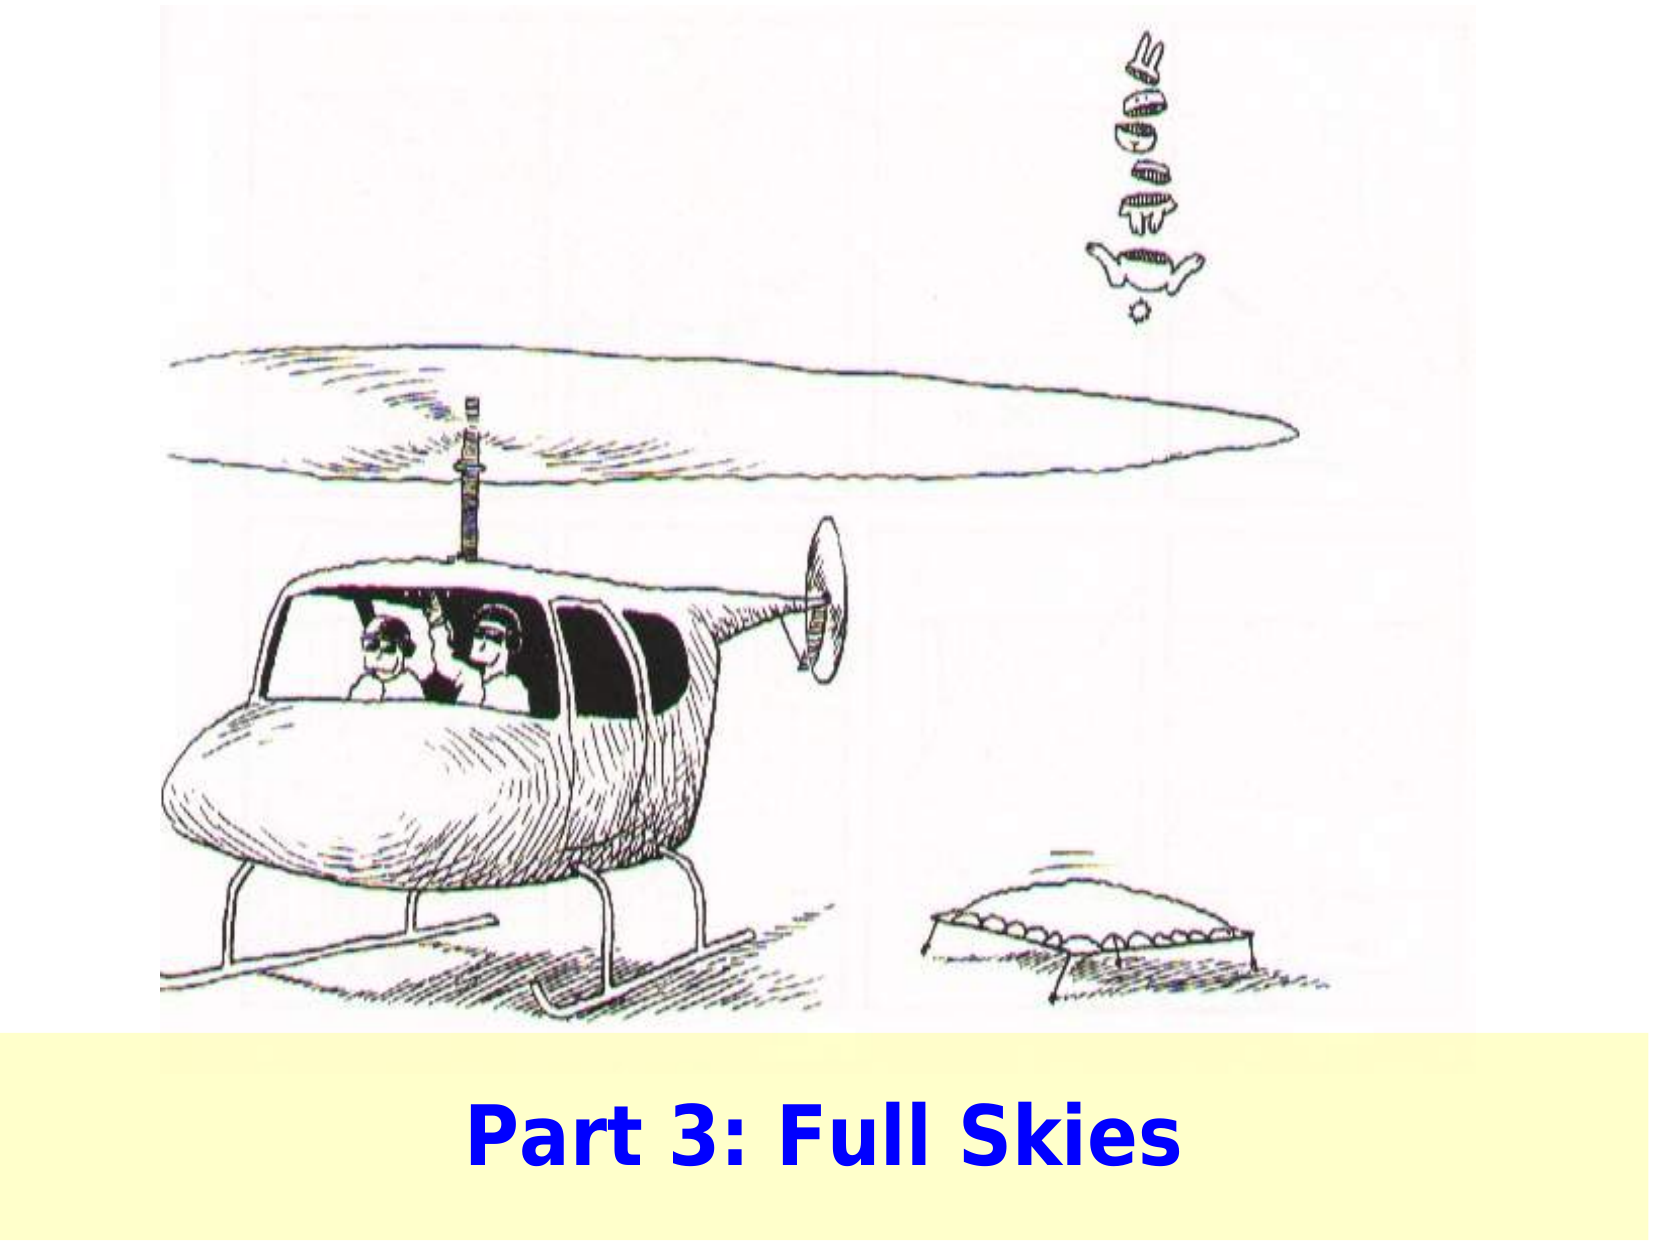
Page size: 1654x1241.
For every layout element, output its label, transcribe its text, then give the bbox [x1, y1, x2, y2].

title Part 3: Full Skies [0, 1032, 1649, 1241]
picture [160, 5, 1476, 1032]
